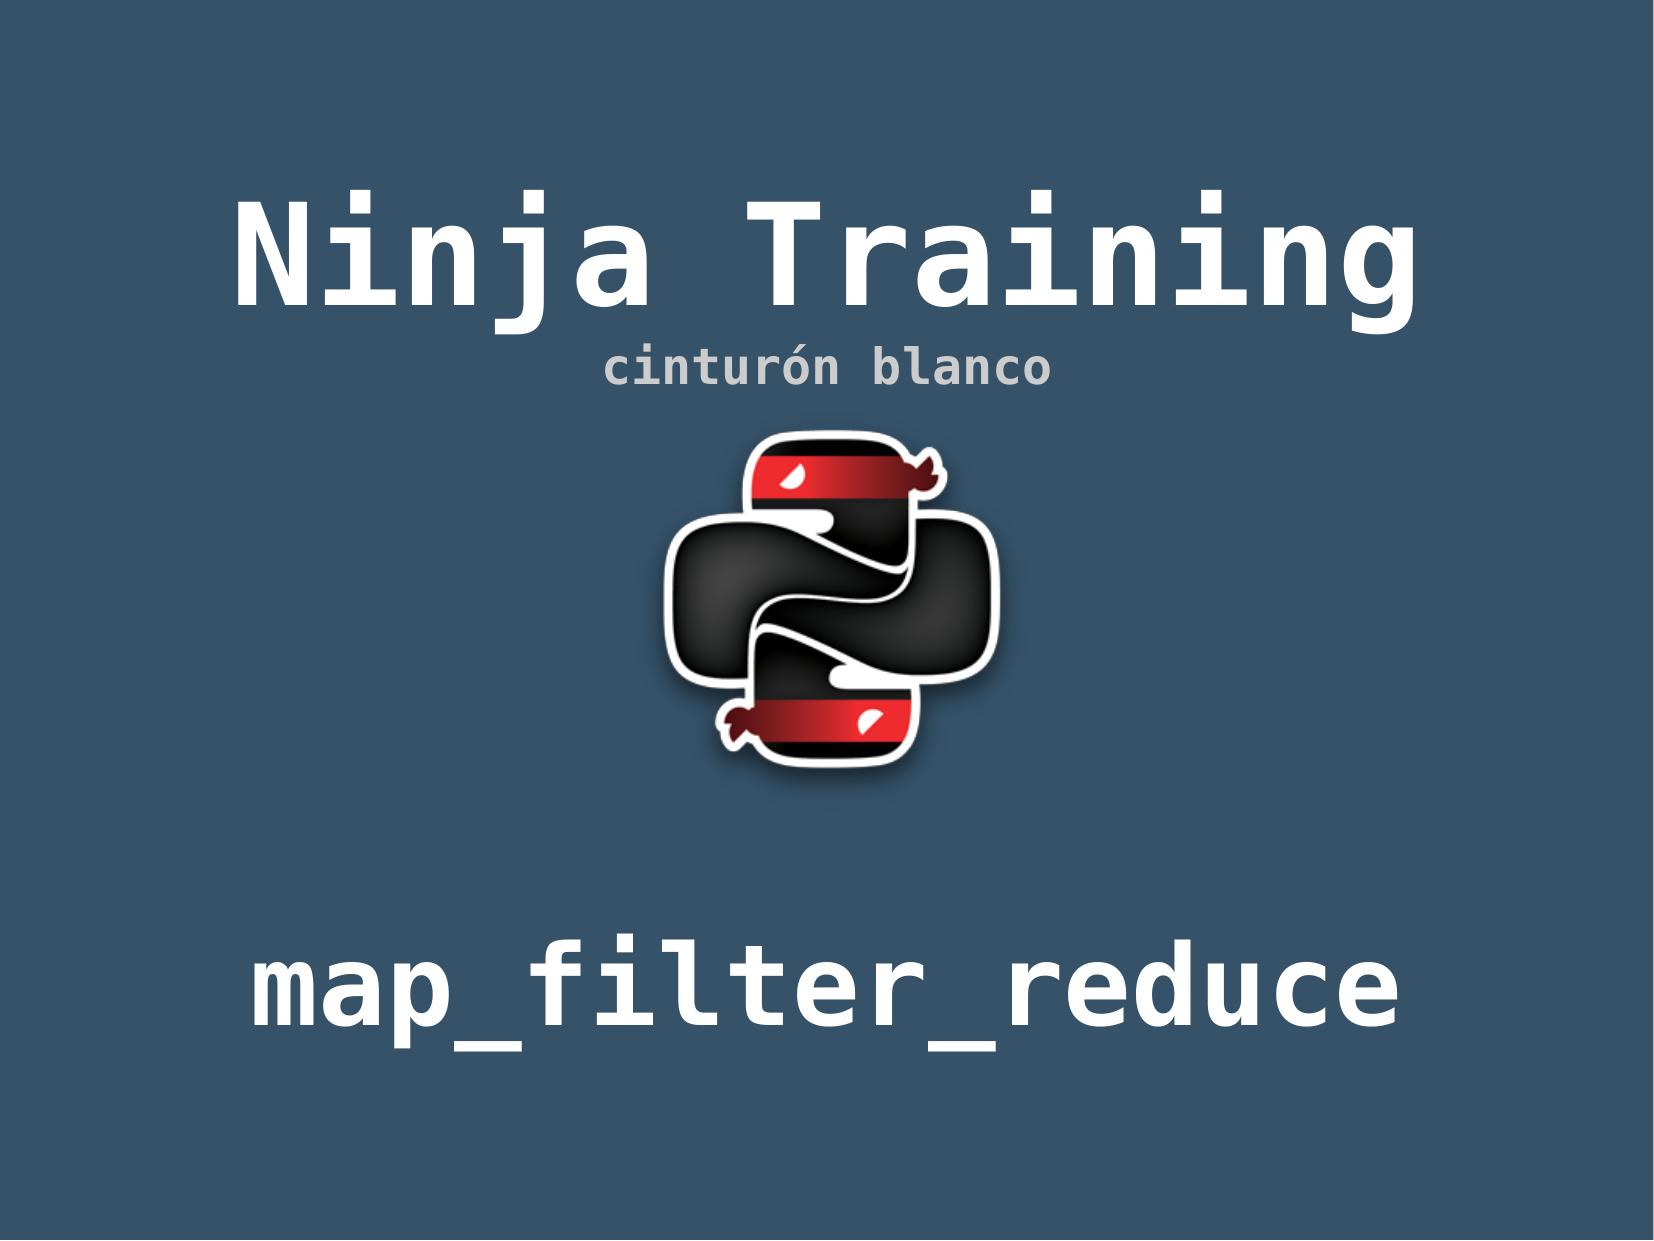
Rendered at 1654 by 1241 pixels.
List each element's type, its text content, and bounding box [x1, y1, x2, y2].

picture [632, 411, 1032, 812]
subtitle Ninja Training cinturón blanco map_filter_reduce [82, 9, 1571, 1216]
